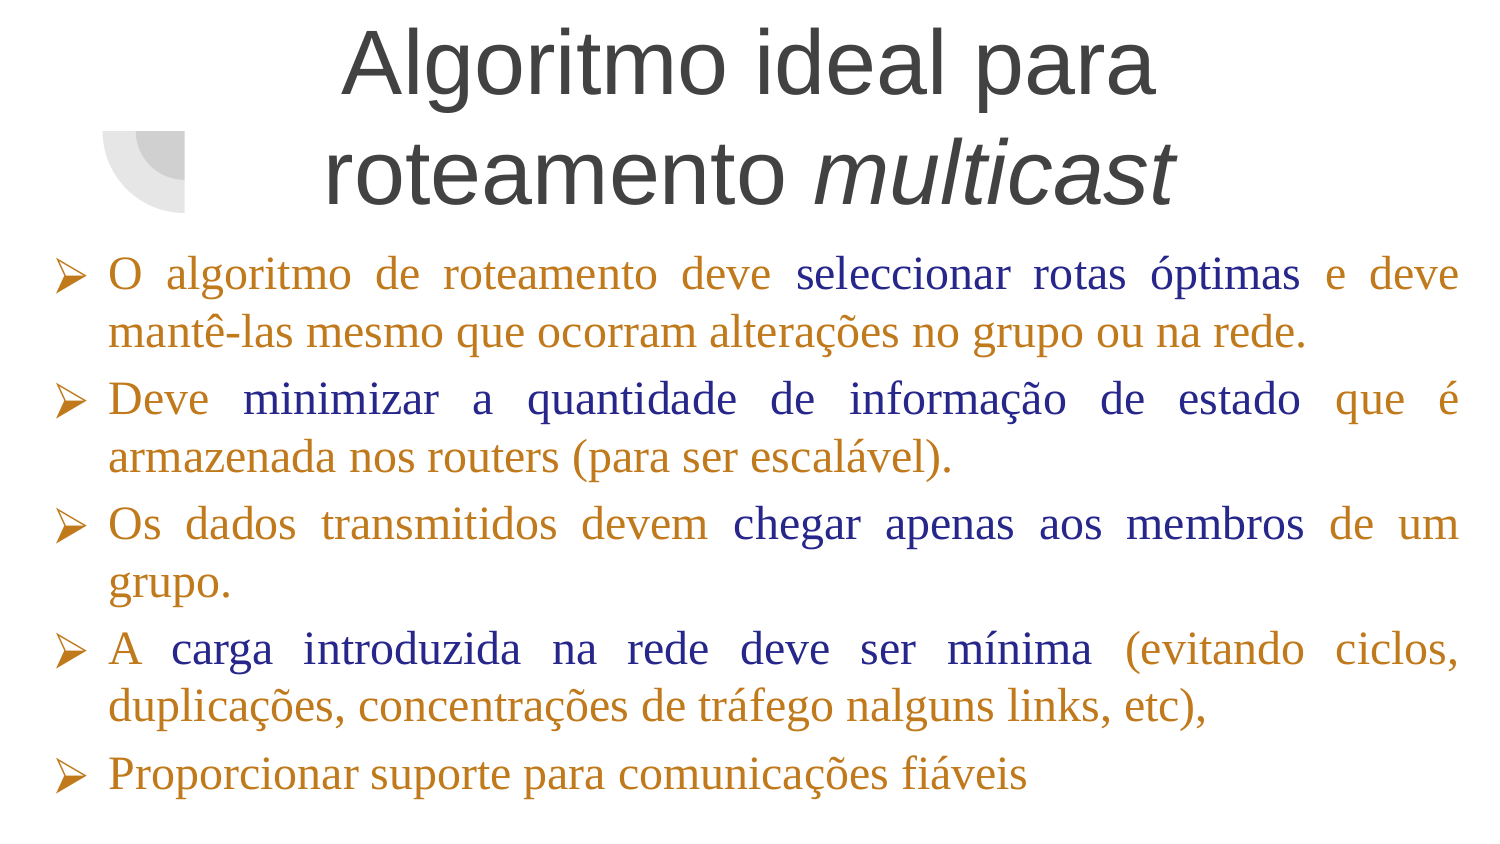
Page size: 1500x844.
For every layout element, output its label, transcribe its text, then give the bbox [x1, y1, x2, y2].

title Algoritmo ideal para roteamento multicast [112, 28, 1388, 197]
list O algoritmo de roteamento deve seleccionar rotas óptimas e deve mantê-las mesmo que ocorram alterações no grupo ou na rede. Deve minimizar a quantidade de informação de estado que é armazenada nos routers (para ser escalável). Os dados transmitidos devem chegar apenas aos membros de um grupo. A carga introduzida na rede deve ser mínima (evitando ciclos, duplicações, concentrações de tráfego nalguns links, etc), Proporcionar suporte para comunicações fiáveis [37, 234, 1475, 741]
